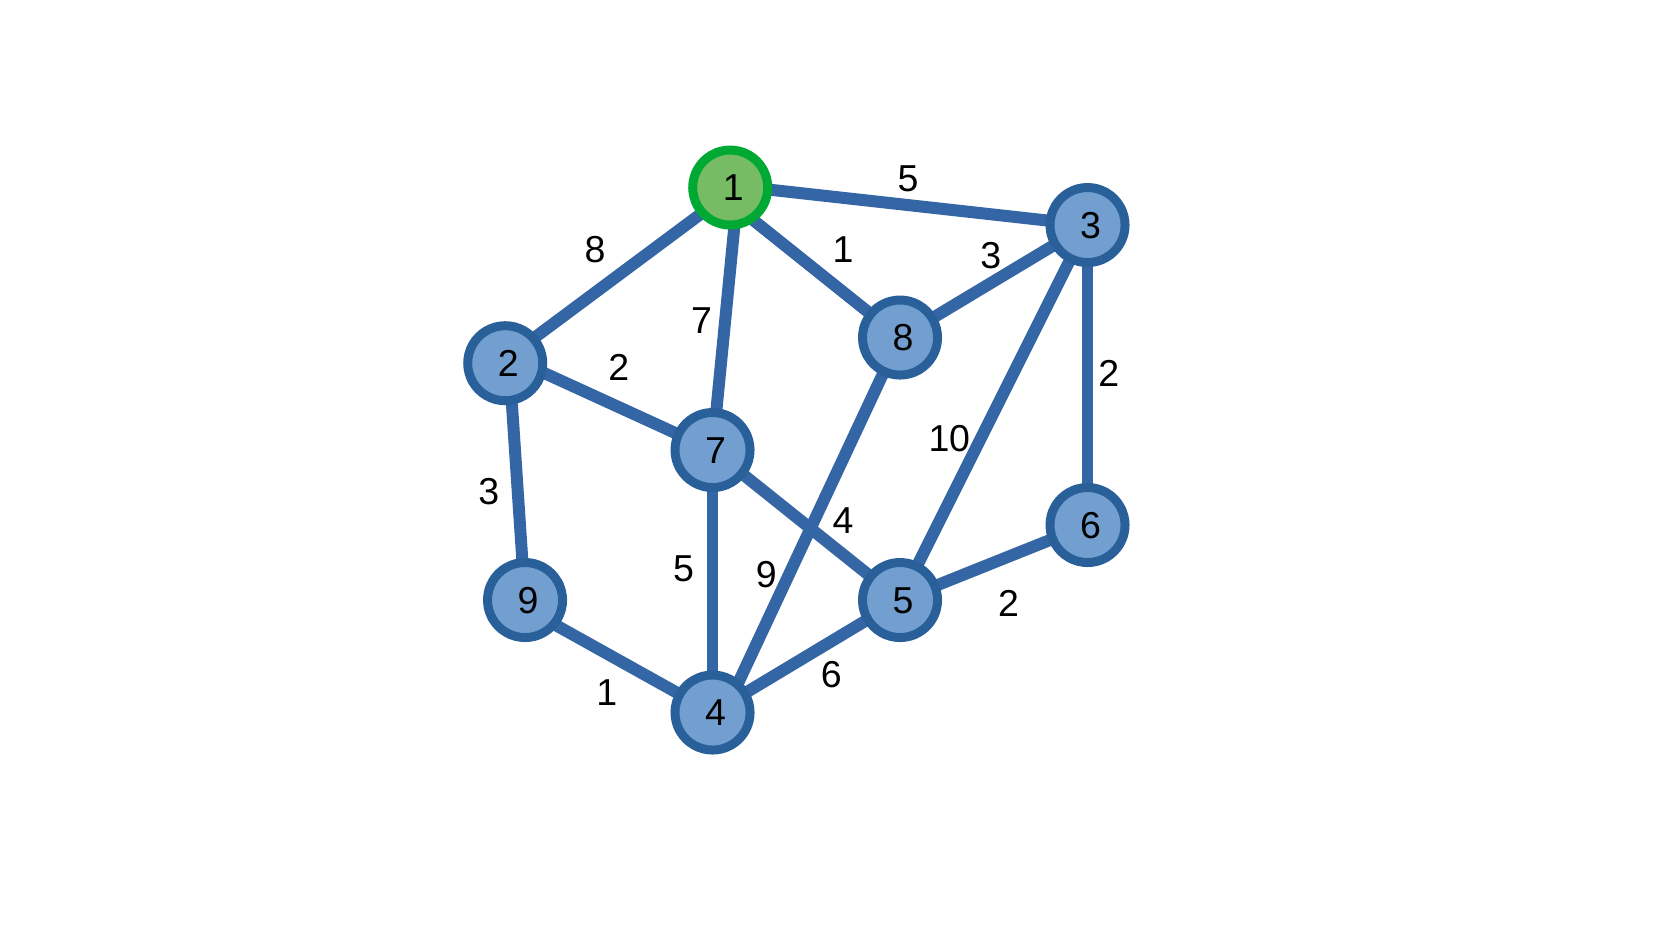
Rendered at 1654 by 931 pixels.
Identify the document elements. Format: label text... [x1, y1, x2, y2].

text_box 3 [1050, 187, 1126, 263]
text_box 6 [793, 646, 869, 703]
text_box 7 [663, 291, 739, 349]
text_box 5 [862, 562, 938, 638]
text_box 10 [911, 409, 987, 467]
text_box 8 [557, 220, 633, 278]
text_box 2 [467, 325, 543, 401]
text_box 2 [1071, 344, 1147, 402]
text_box 5 [870, 150, 946, 207]
text_box 6 [1050, 487, 1126, 563]
text_box 4 [805, 492, 881, 550]
text_box 3 [953, 226, 1029, 284]
text_box 9 [728, 545, 804, 603]
text_box 9 [487, 562, 563, 638]
text_box 1 [569, 663, 645, 721]
text_box 1 [805, 220, 881, 278]
text_box 1 [692, 150, 768, 226]
text_box 3 [451, 462, 527, 520]
text_box 2 [581, 338, 657, 396]
text_box 7 [675, 412, 751, 488]
text_box 8 [862, 300, 938, 376]
text_box 2 [970, 575, 1046, 633]
text_box 5 [646, 539, 722, 597]
text_box 4 [675, 675, 751, 751]
